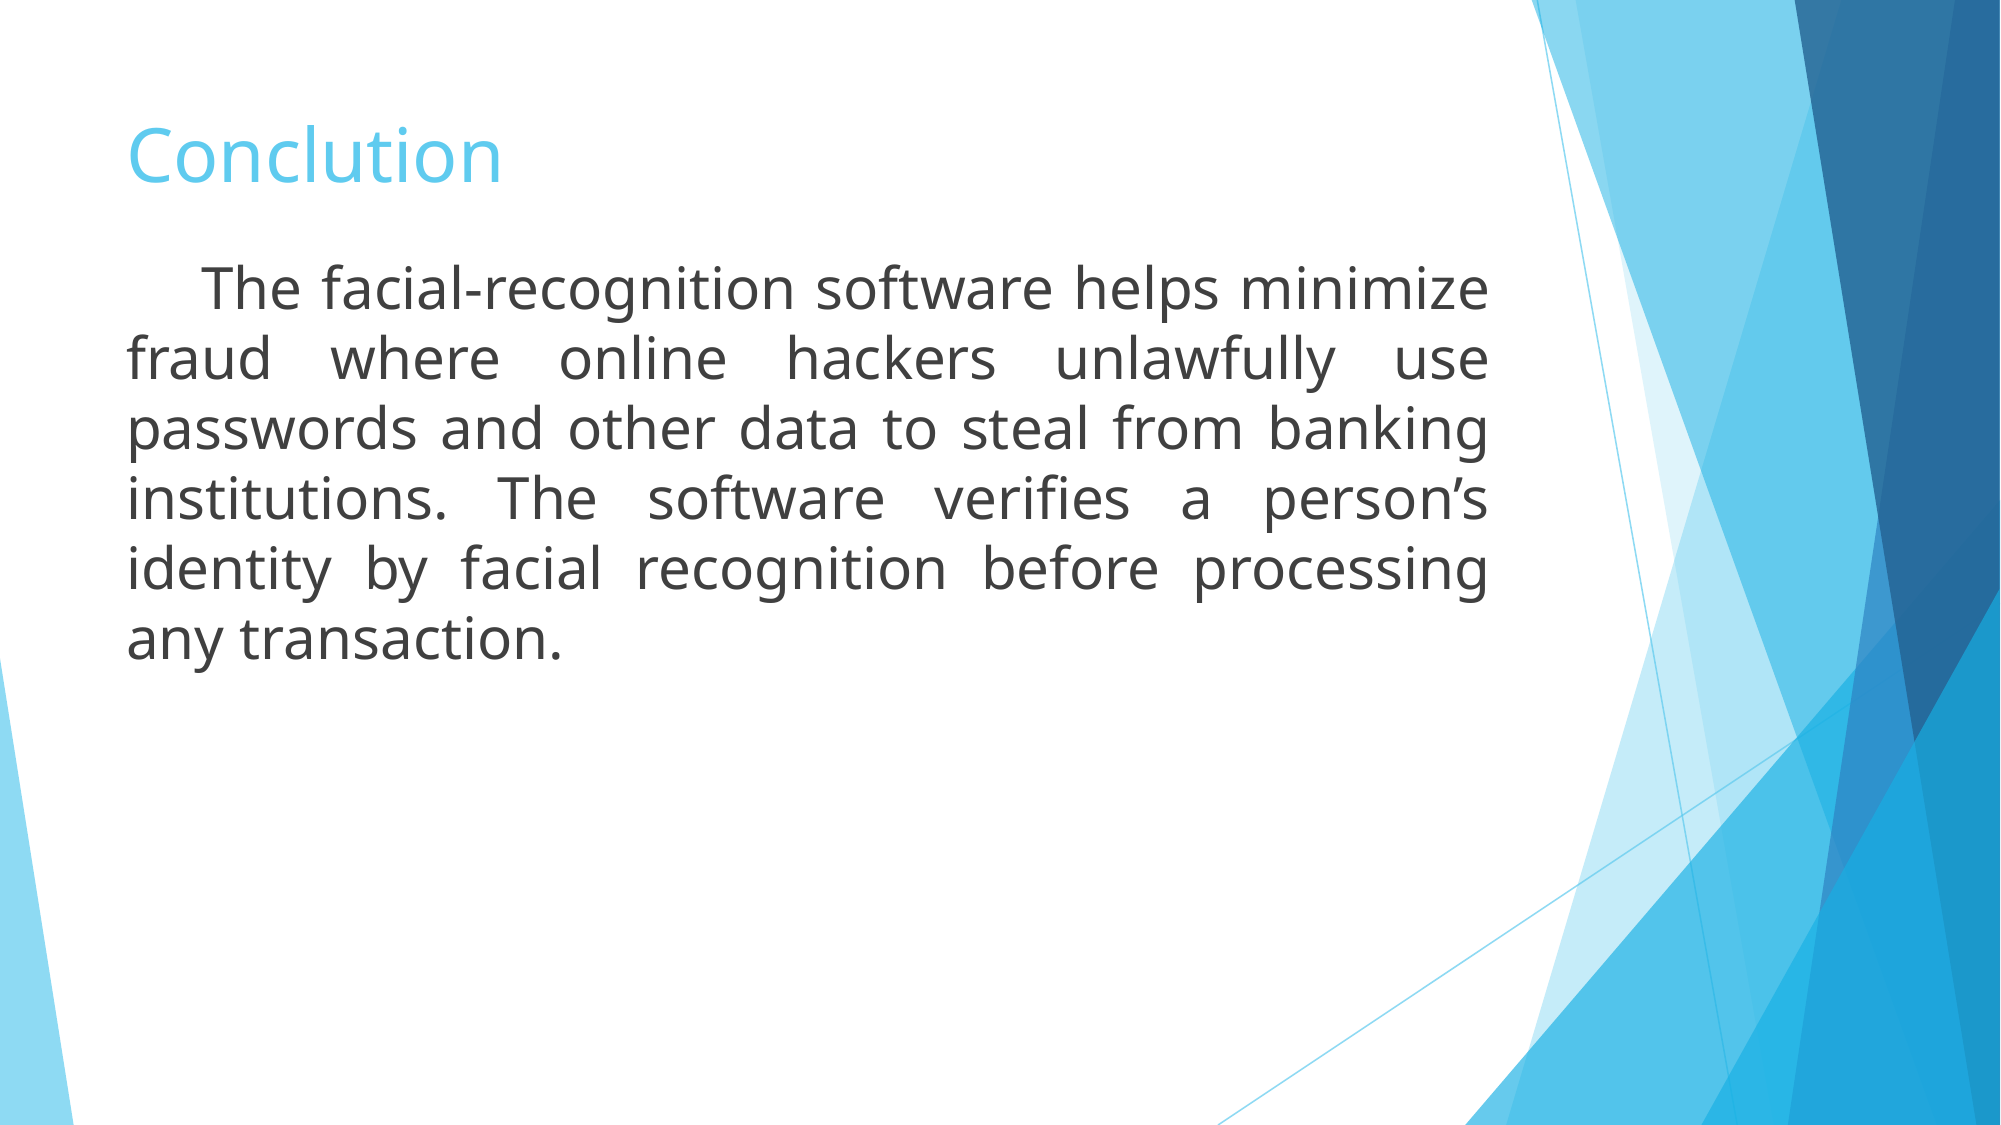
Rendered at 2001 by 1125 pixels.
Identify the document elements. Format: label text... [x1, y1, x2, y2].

list The facial-recognition software helps minimize fraud where online hackers unlawfully use passwords and other data to steal from banking institutions. The software verifies a person’s identity by facial recognition before processing any transaction. [111, 244, 1522, 881]
title Conclution [111, 99, 1522, 244]
